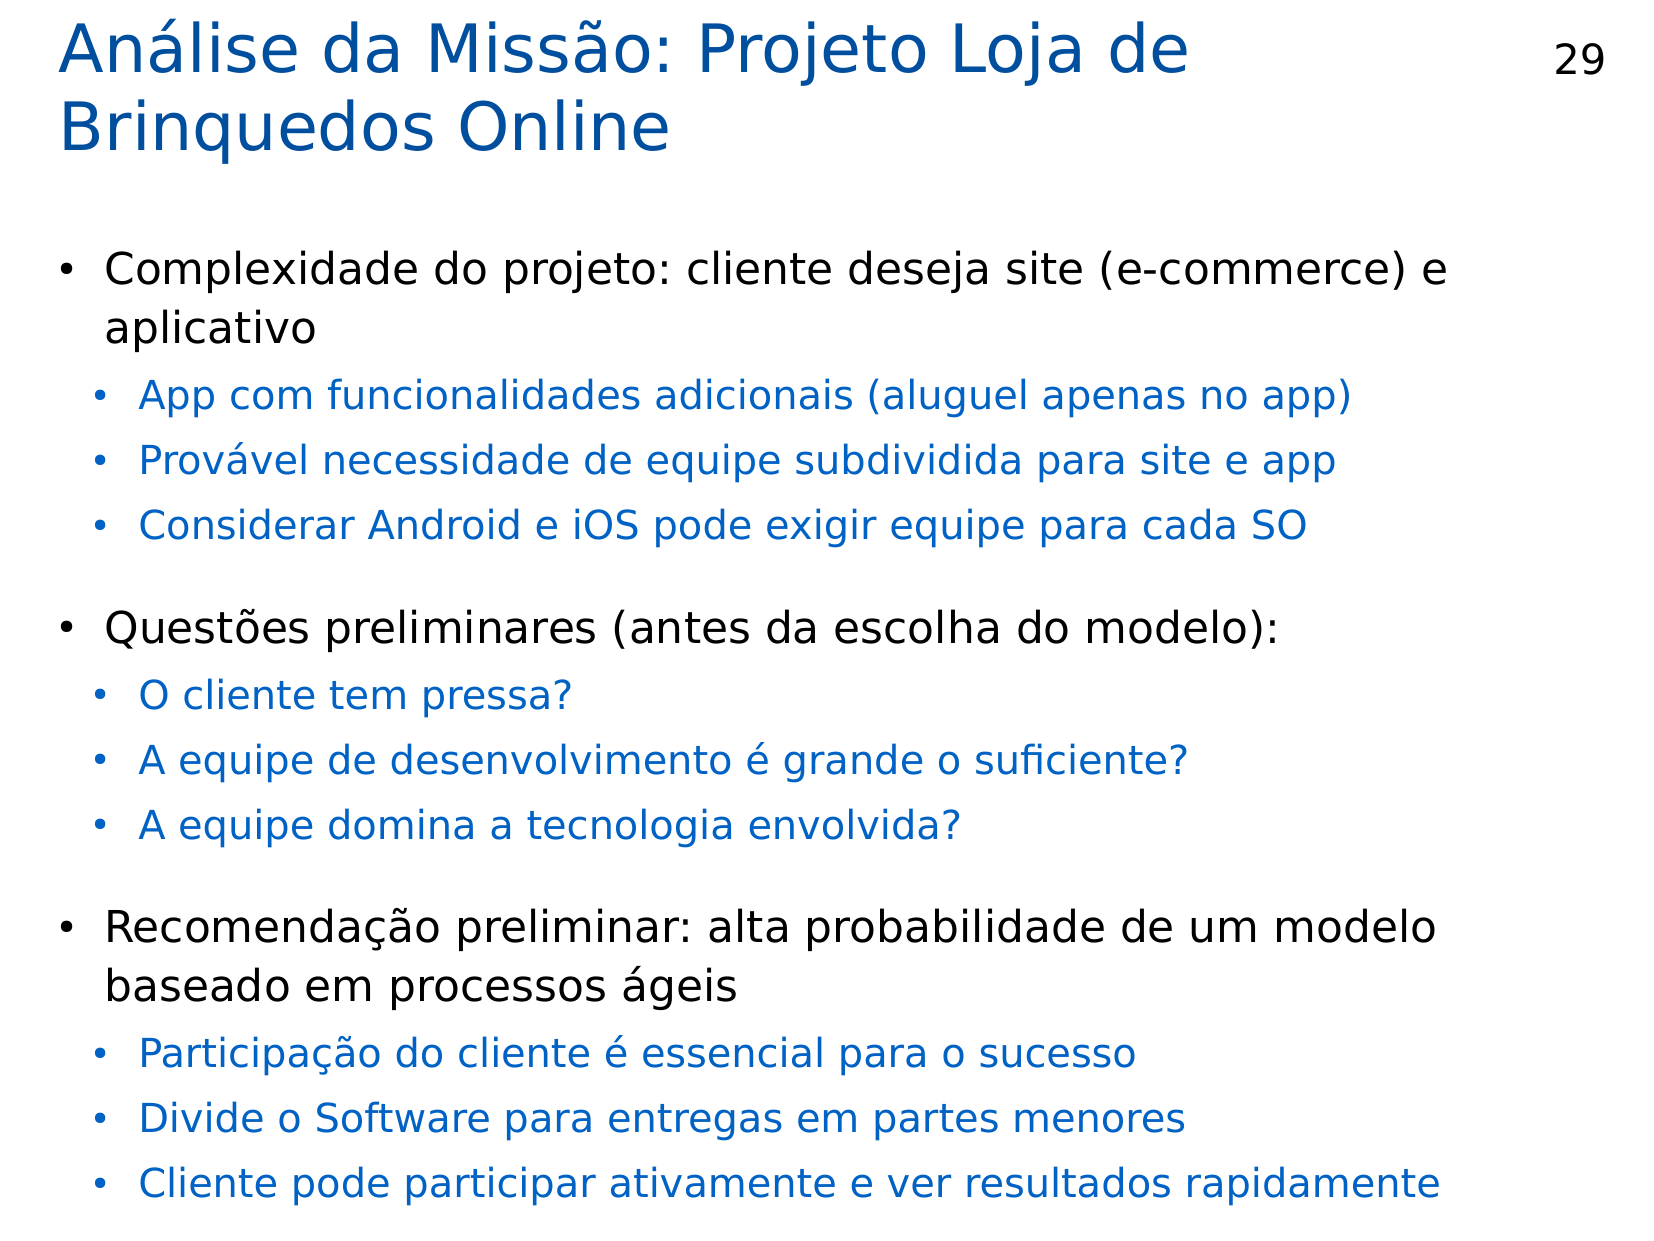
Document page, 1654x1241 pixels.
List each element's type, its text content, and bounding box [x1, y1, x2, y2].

title Análise da Missão: Projeto Loja de Brinquedos Online [59, 10, 1506, 167]
list Complexidade do projeto: cliente deseja site (e-commerce) e aplicativo App com funcionalidades adicionais (aluguel apenas no app) Provável necessidade de equipe subdividida para site e app Considerar Android e iOS pode exigir equipe para cada SO Questões preliminares (antes da escolha do modelo): O cliente tem pressa? A equipe de desenvolvimento é grande o suficiente? A equipe domina a tecnologia envolvida? Recomendação preliminar: alta probabilidade de um modelo baseado em processos ágeis Participação do cliente é essencial para o sucesso Divide o Software para entregas em partes menores Cliente pode participar ativamente e ver resultados rapidamente [59, 236, 1595, 1211]
